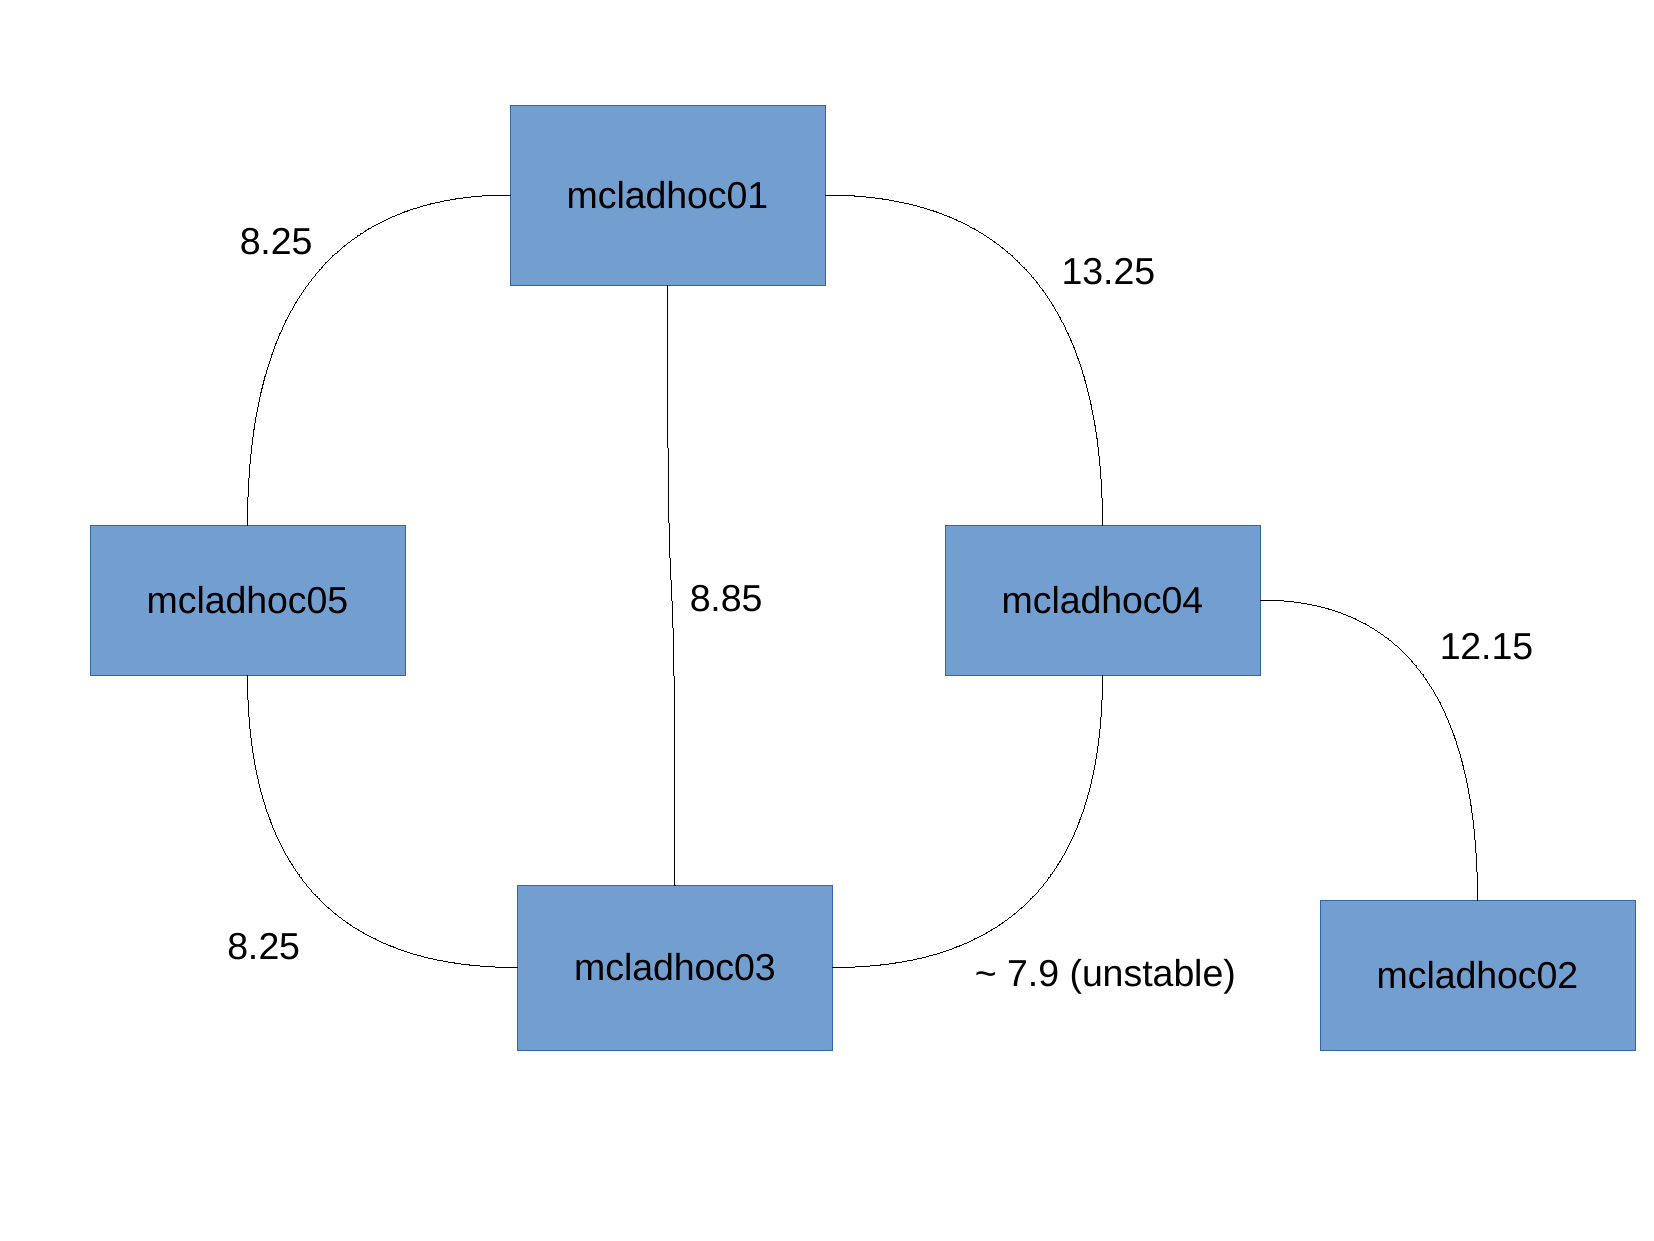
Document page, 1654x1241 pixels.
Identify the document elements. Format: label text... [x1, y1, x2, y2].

text_box mcladhoc01 [510, 105, 826, 286]
text_box mcladhoc05 [90, 525, 406, 676]
text_box 8.25 [212, 918, 316, 976]
text_box 13.25 [1046, 243, 1171, 301]
text_box mcladhoc04 [945, 525, 1261, 676]
text_box mcladhoc02 [1320, 900, 1636, 1051]
text_box mcladhoc03 [517, 885, 833, 1051]
text_box ~ 7.9 (unstable) [960, 945, 1251, 1002]
text_box 8.25 [225, 213, 328, 271]
text_box 8.85 [675, 570, 778, 627]
text_box 12.15 [1425, 618, 1549, 676]
